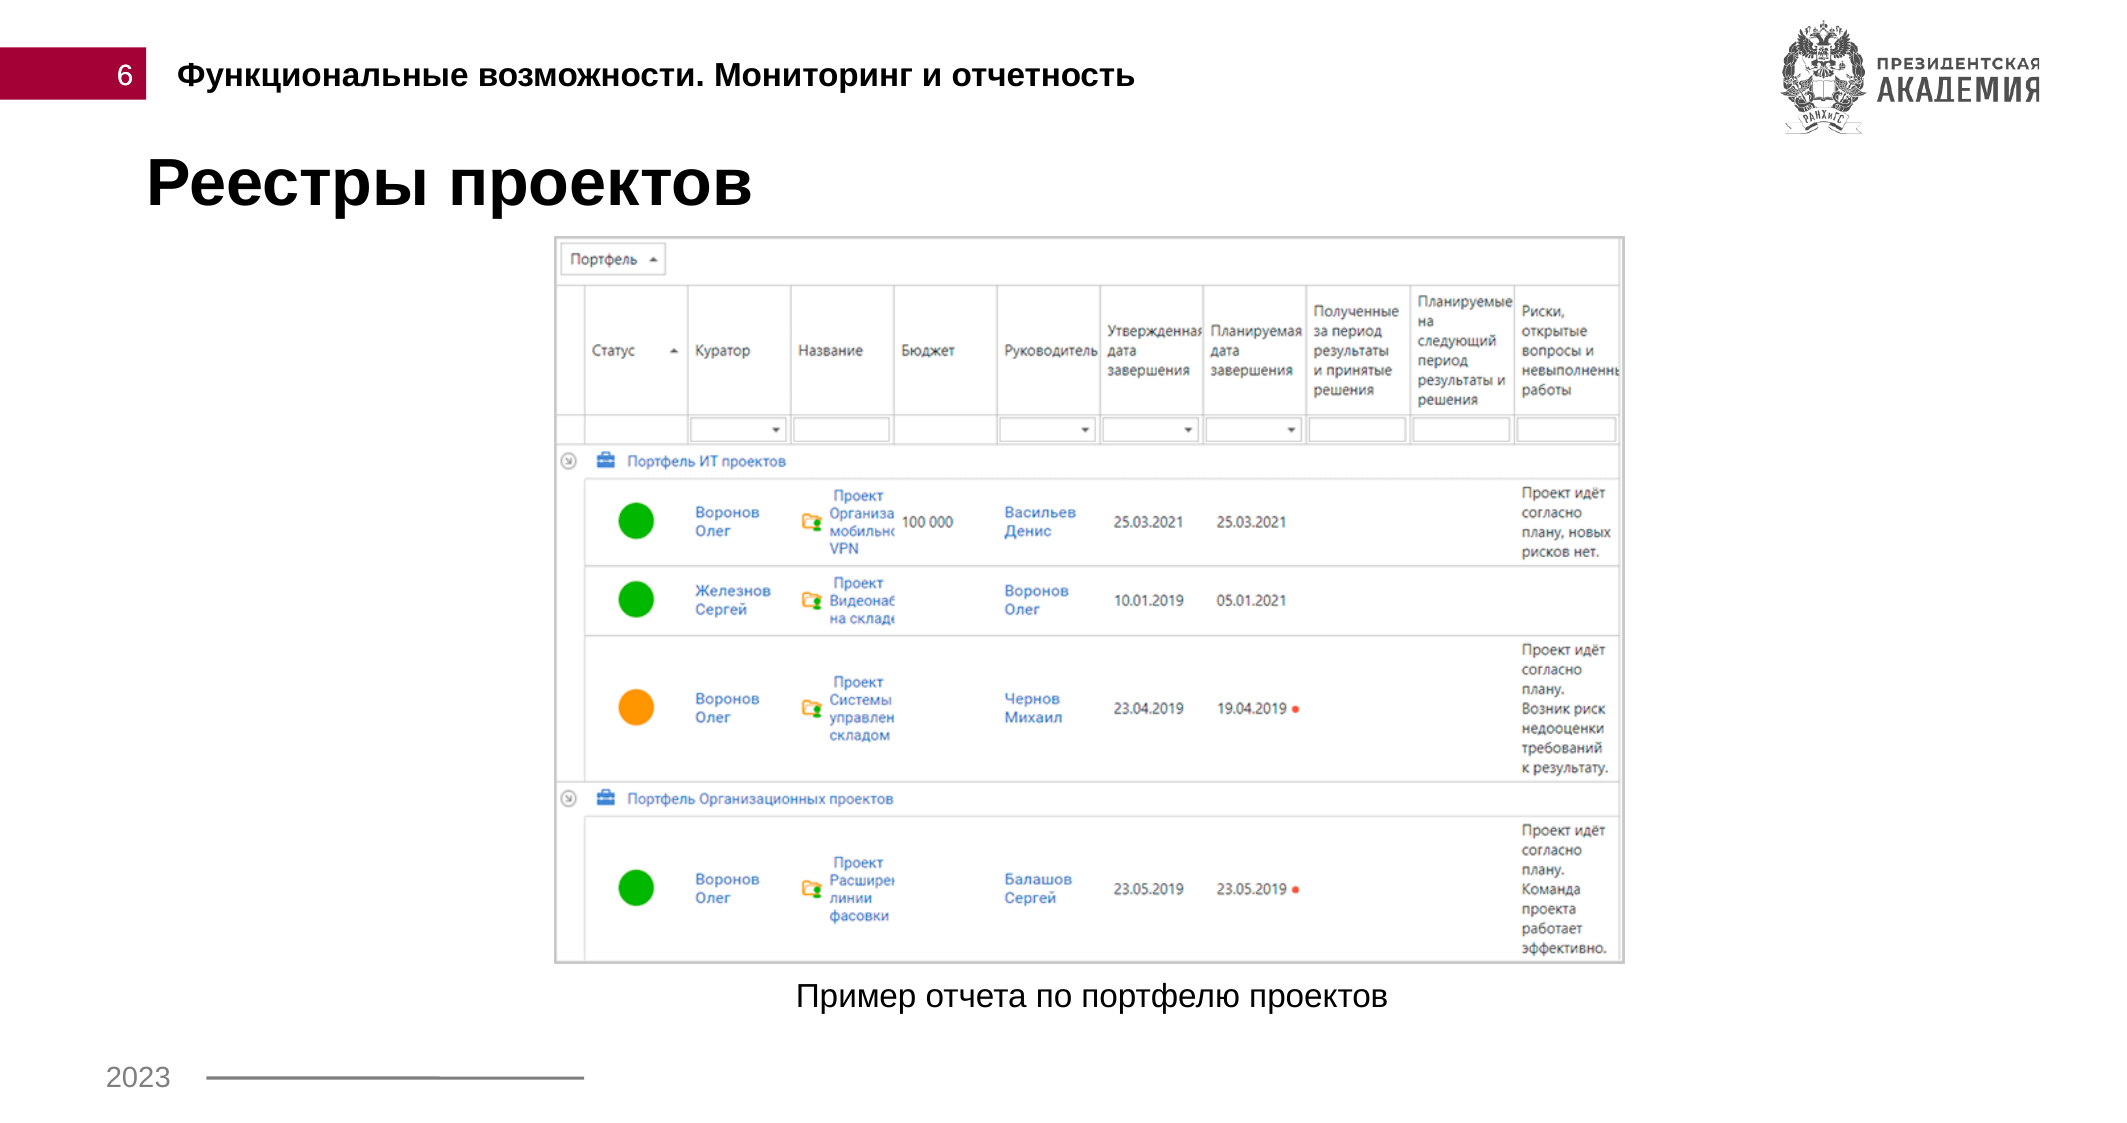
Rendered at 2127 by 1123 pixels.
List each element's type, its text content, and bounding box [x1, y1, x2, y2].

picture [1780, 20, 2040, 134]
text_box Функциональные возможности. Мониторинг и отчетность [177, 43, 1447, 103]
slide_number <номер> [27, 43, 149, 104]
list Пример отчета по портфелю проектов [561, 974, 1625, 1034]
title Реестры проектов [146, 147, 1197, 232]
picture [554, 236, 1625, 964]
